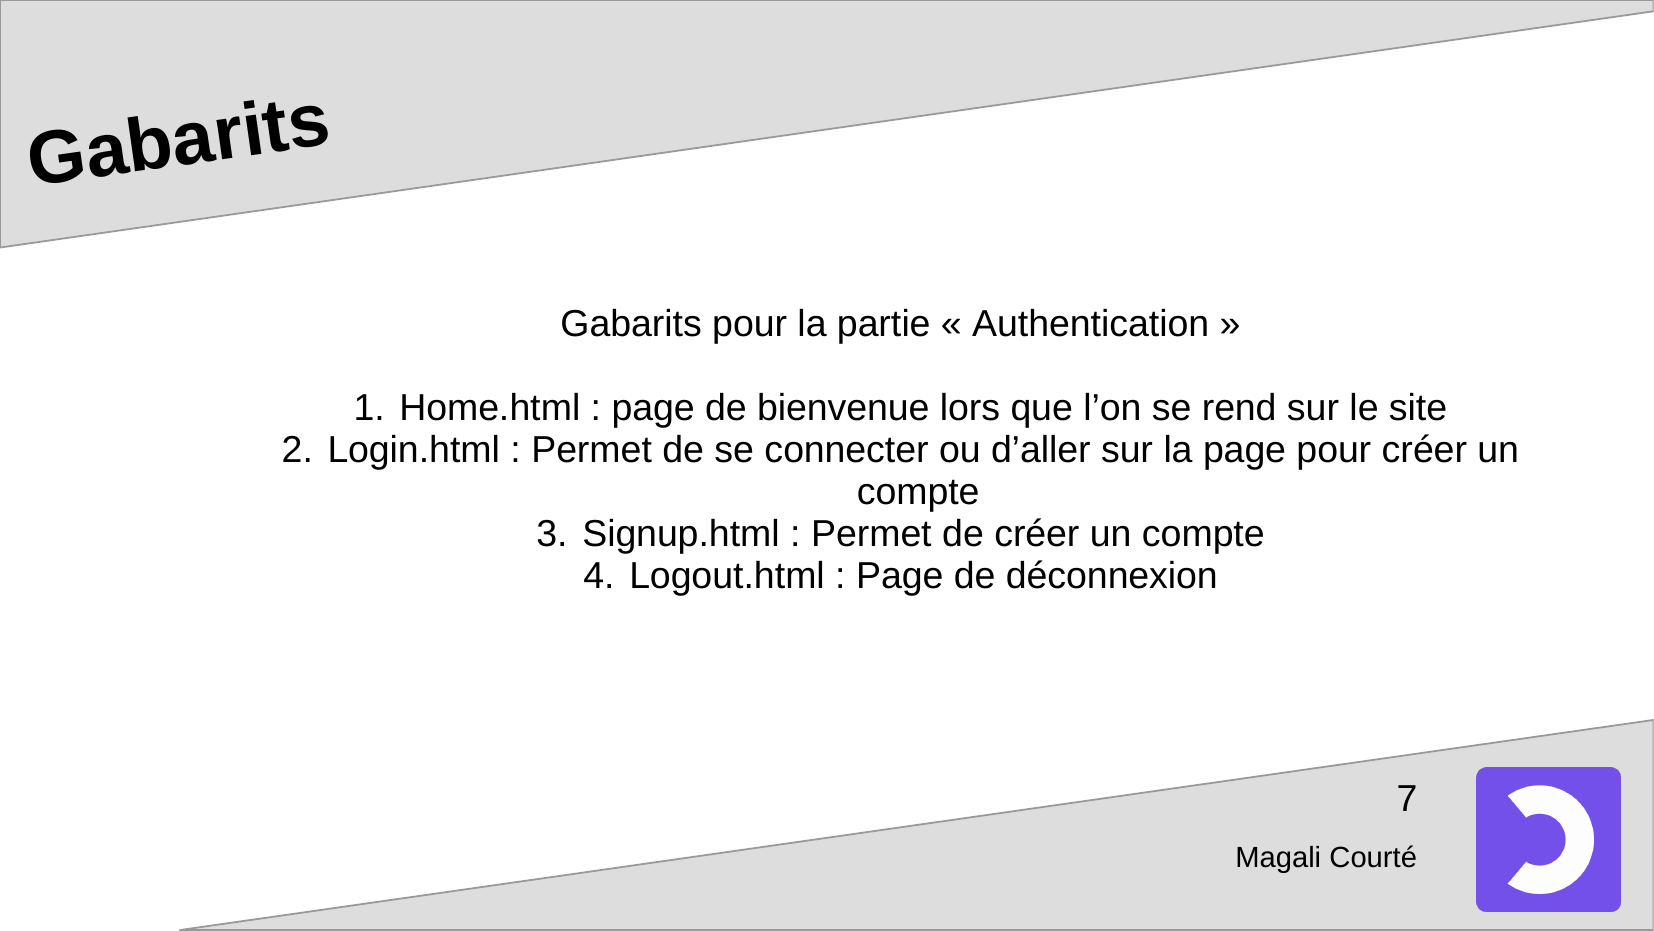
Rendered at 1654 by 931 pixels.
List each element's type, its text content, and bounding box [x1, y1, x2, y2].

title Gabarits [16, 0, 1501, 239]
text_box Gabarits pour la partie « Authentication » Home.html : page de bienvenue lors que l’on se rend sur le site Login.html : Permet de se connecter ou d’aller sur la page pour créer un compte Signup.html : Permet de créer un compte Logout.html : Page de déconnexion [236, 295, 1565, 647]
picture [1476, 767, 1621, 912]
